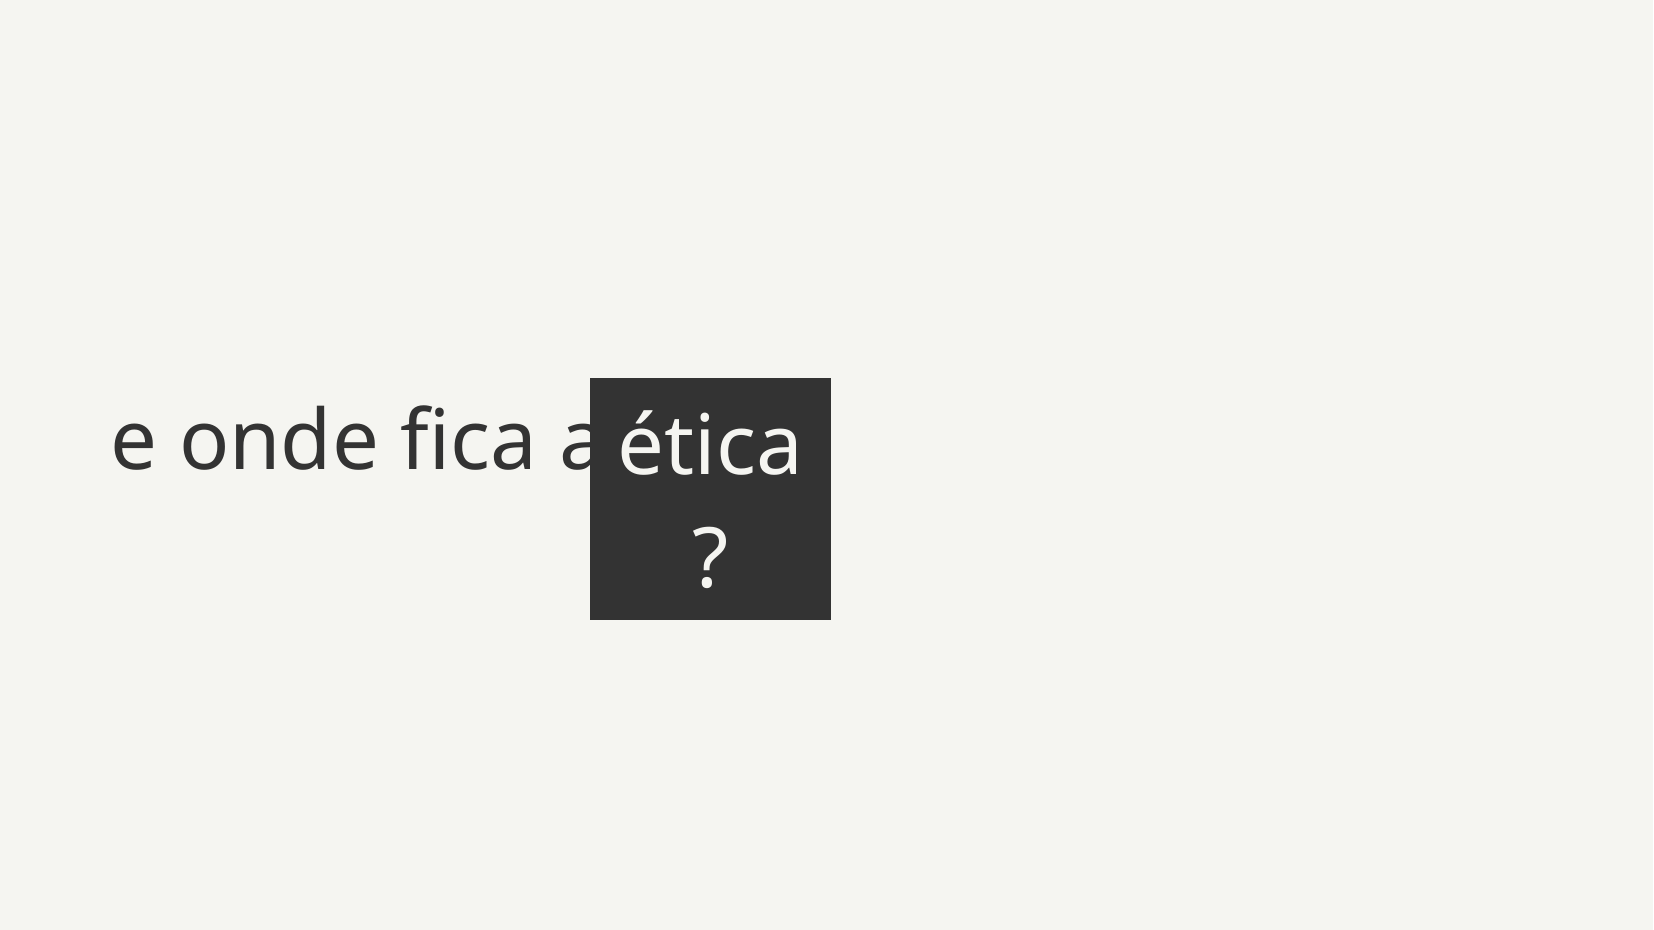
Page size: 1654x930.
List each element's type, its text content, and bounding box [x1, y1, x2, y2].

text_box ética? [590, 472, 831, 477]
text_box e onde fica a [95, 372, 981, 472]
